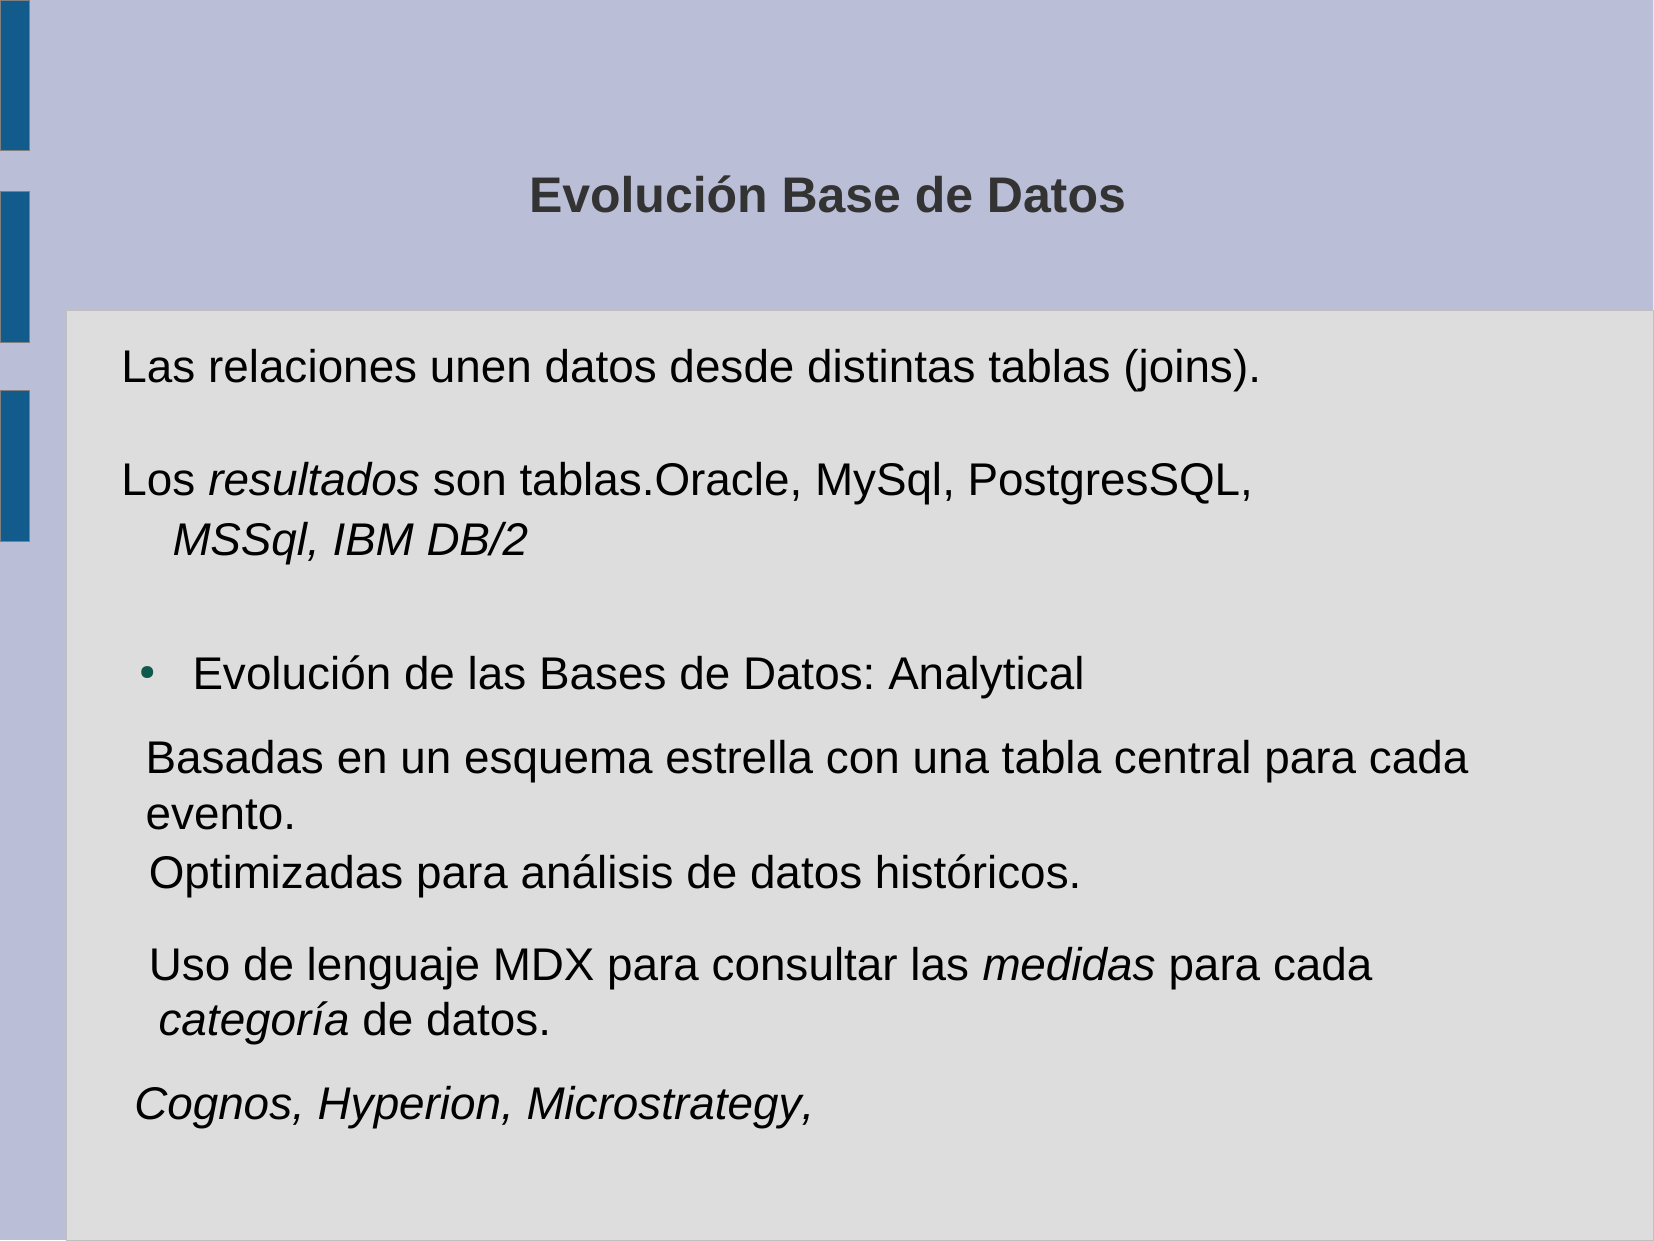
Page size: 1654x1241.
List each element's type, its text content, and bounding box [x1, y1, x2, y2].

title Evolución Base de Datos [121, 91, 1534, 299]
list Las relaciones unen datos desde distintas tablas (joins). Los resultados son tablas.Oracle, MySql, PostgresSQL, MSSql, IBM DB/2 Evolución de las Bases de Datos: Analytical Basadas en un esquema estrella con una tabla central para cada evento. Optimizadas para análisis de datos históricos. Uso de lenguaje MDX para consultar las medidas para cada categoría de datos. Cognos, Hyperion, Microstrategy, [121, 344, 1534, 1127]
